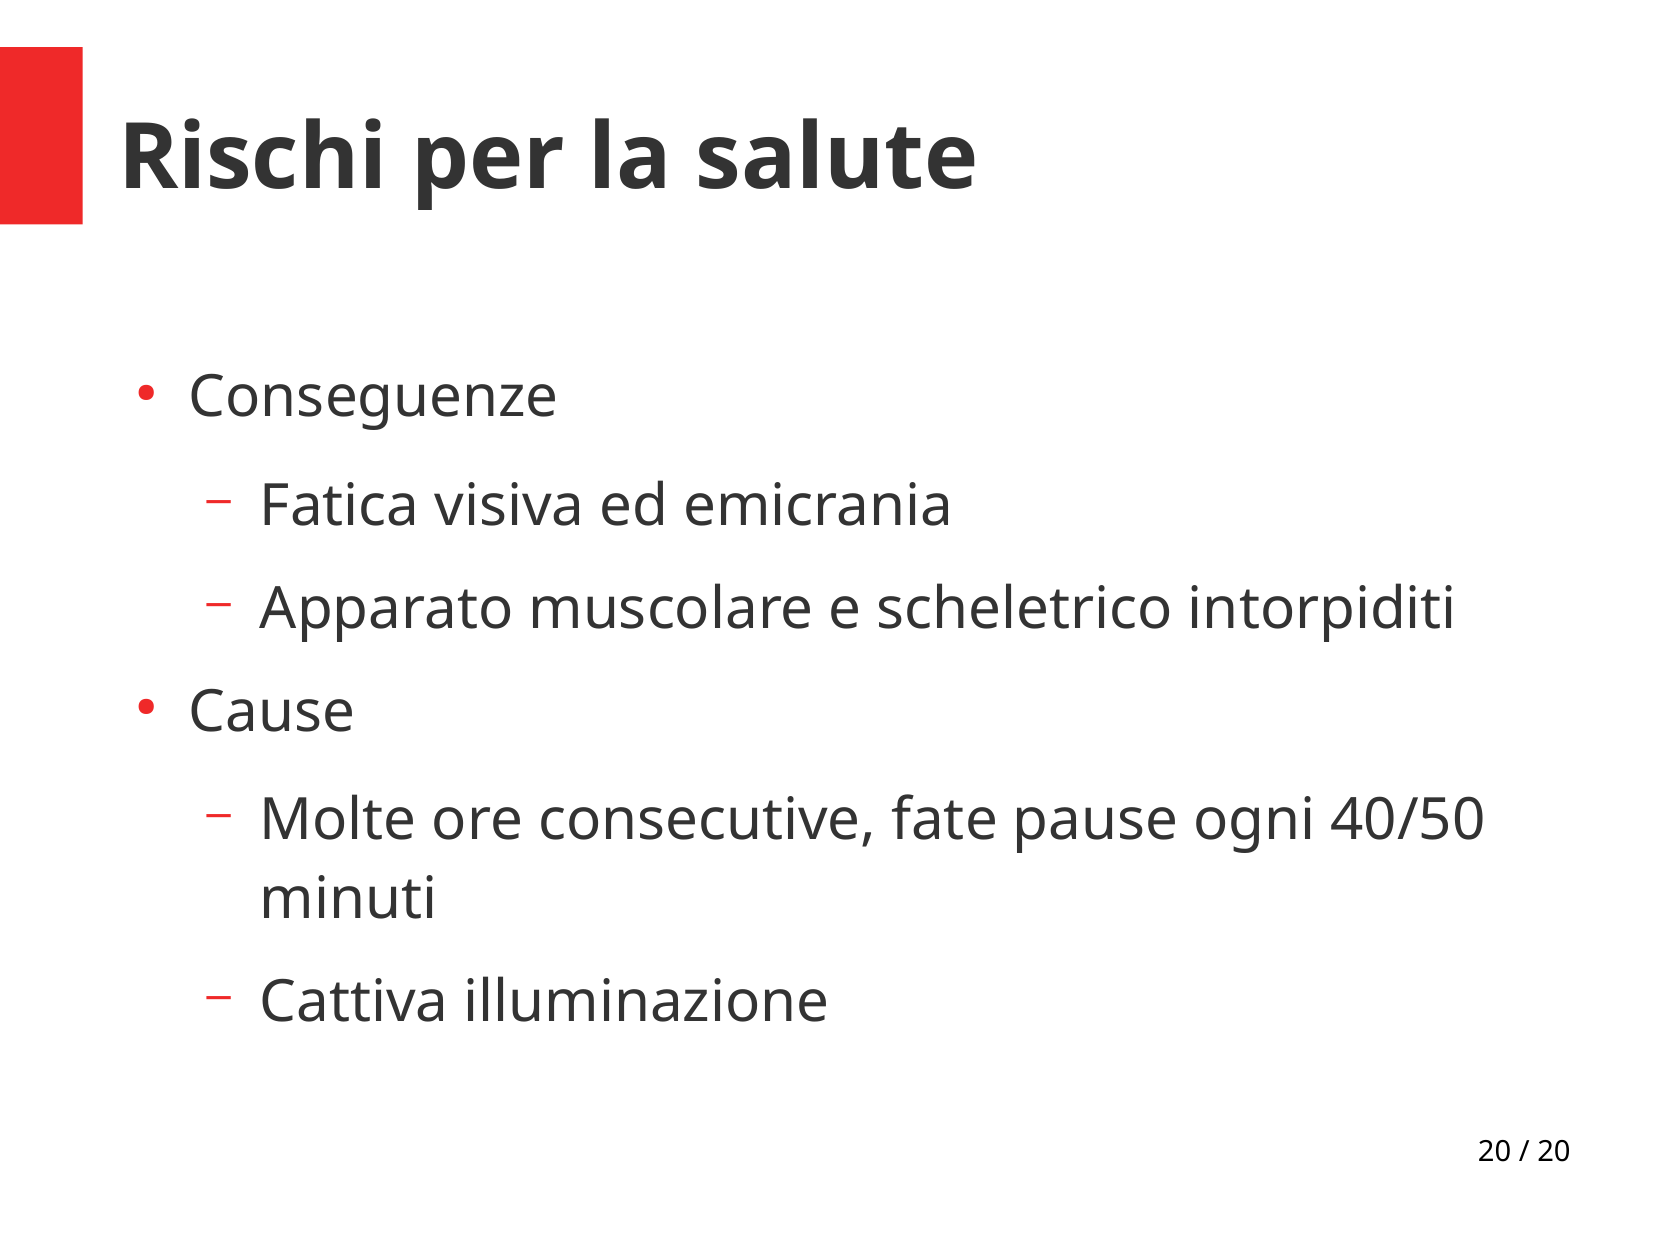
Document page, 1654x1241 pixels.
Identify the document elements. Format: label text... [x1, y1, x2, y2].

list Conseguenze Fatica visiva ed emicrania Apparato muscolare e scheletrico intorpiditi Cause Molte ore consecutive, fate pause ogni 40/50 minuti Cattiva illuminazione [118, 354, 1536, 1074]
title Rischi per la salute [118, 49, 1571, 257]
